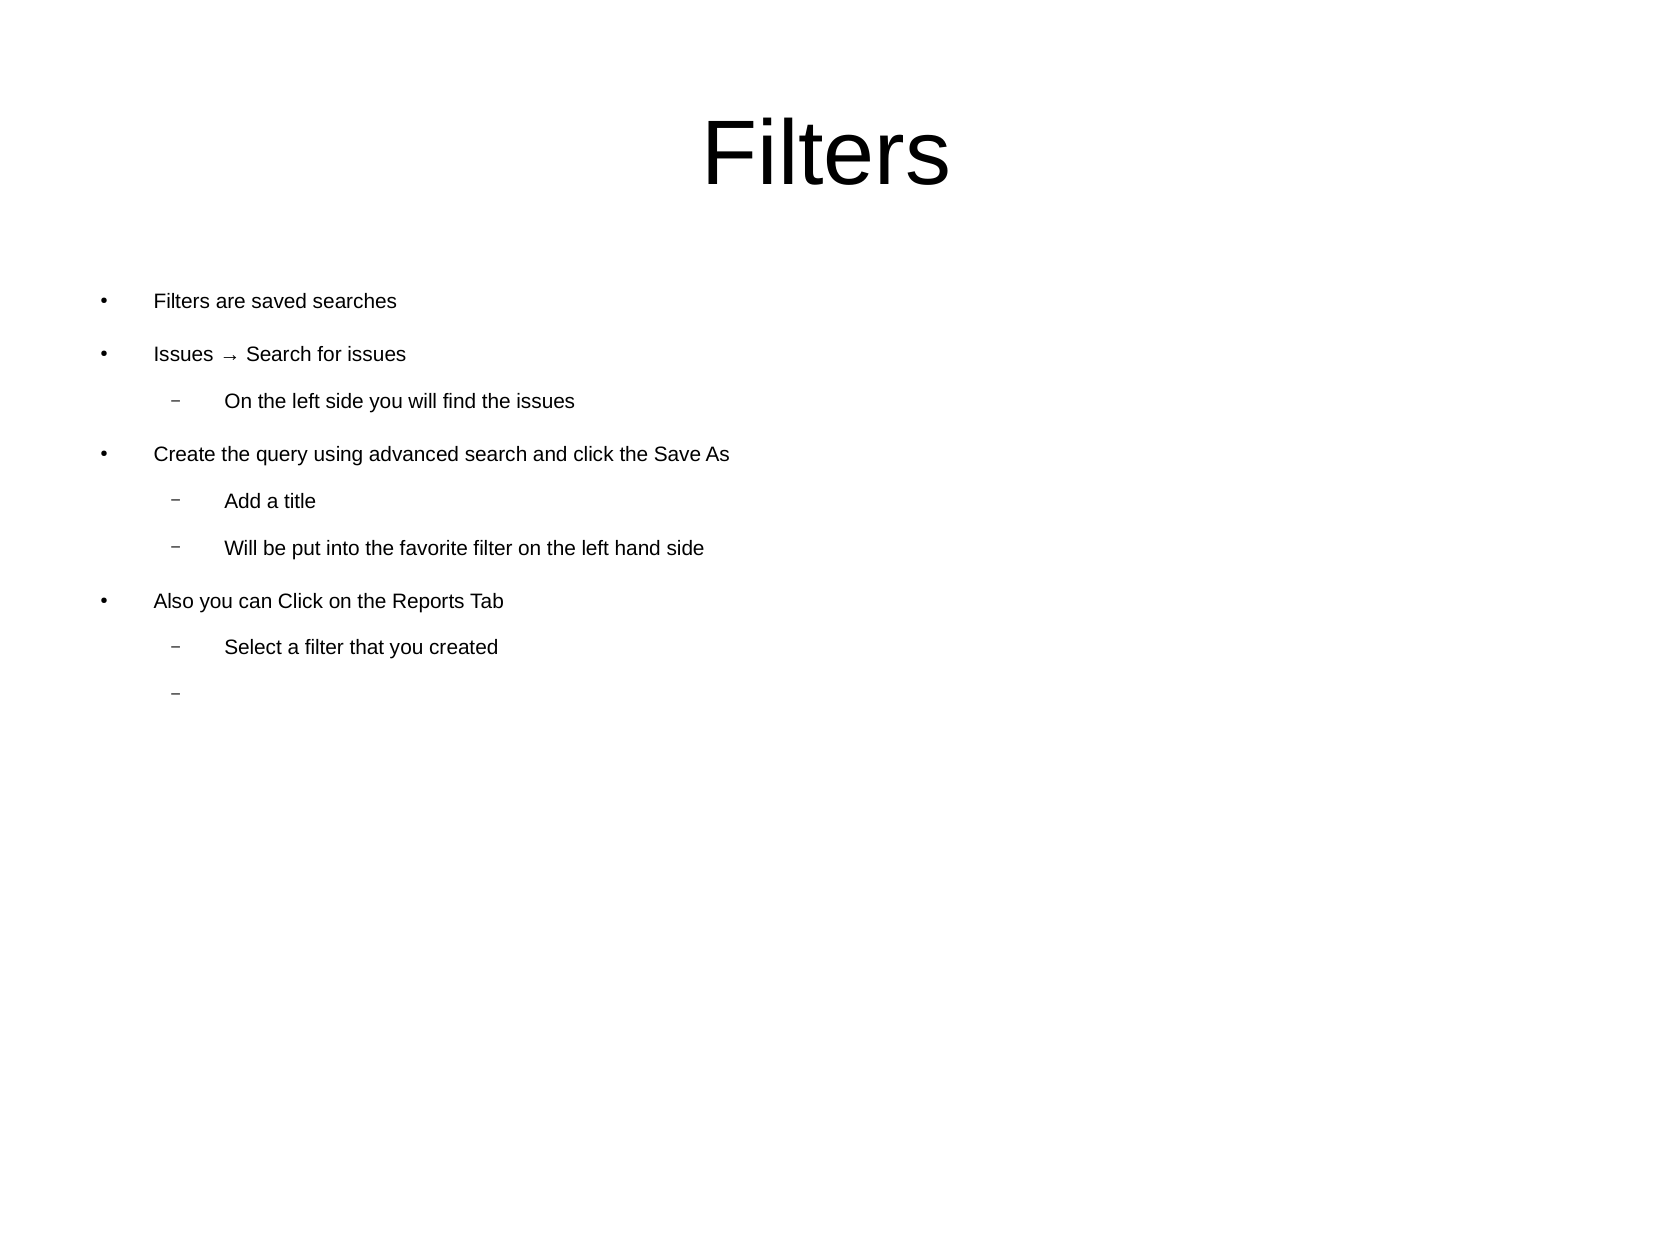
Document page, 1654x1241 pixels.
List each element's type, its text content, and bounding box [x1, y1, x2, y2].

list Filters are saved searches Issues → Search for issues On the left side you will find the issues Create the query using advanced search and click the Save As Add a title Will be put into the favorite filter on the left hand side Also you can Click on the Reports Tab Select a filter that you created [82, 290, 1571, 1229]
title Filters [82, 49, 1571, 257]
